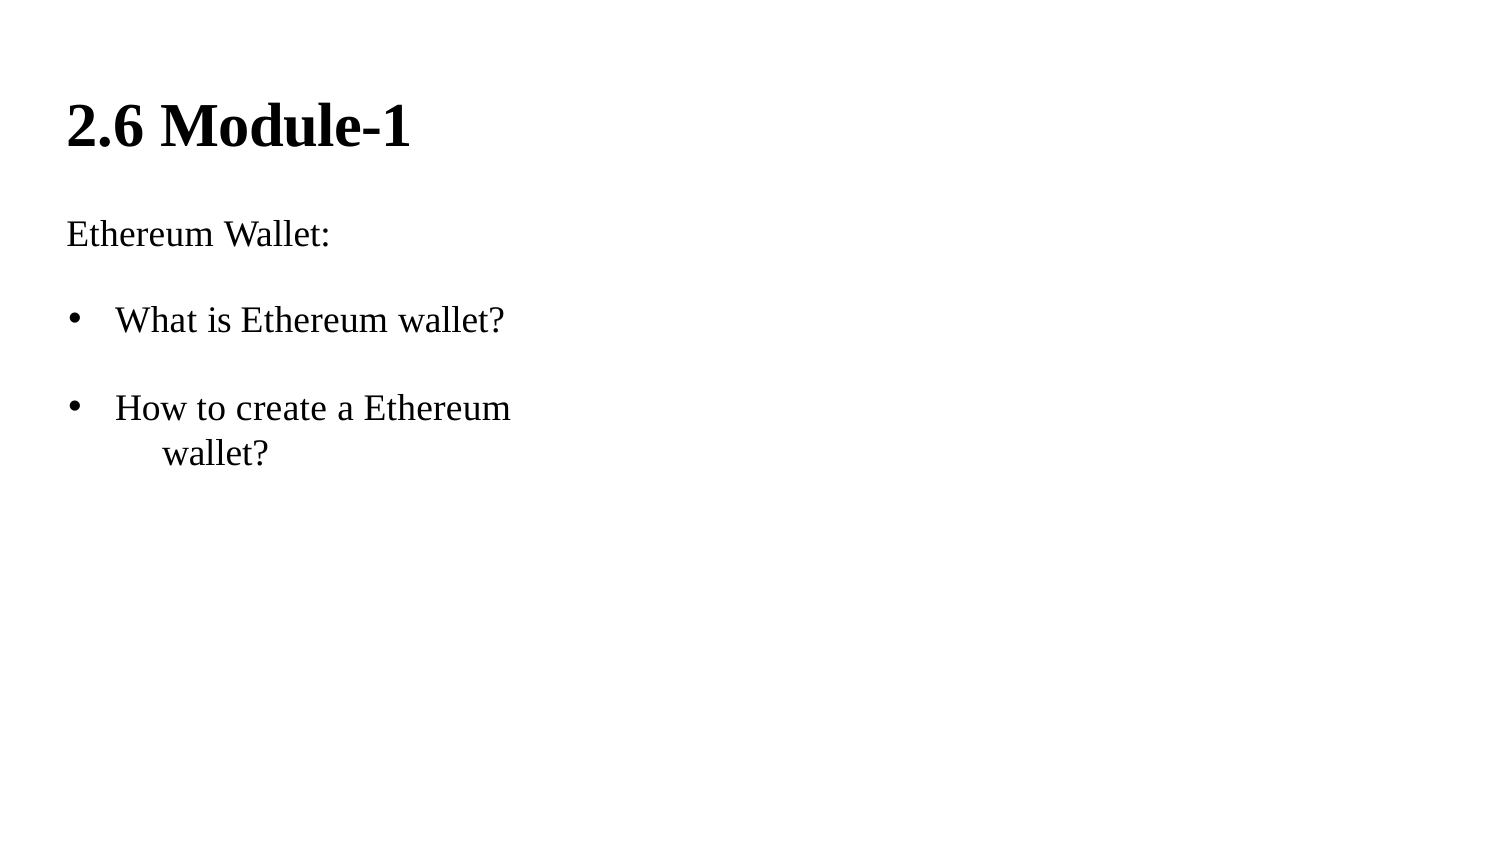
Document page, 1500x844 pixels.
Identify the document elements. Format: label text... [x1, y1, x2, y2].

title 2.6 Module-1 [64, 81, 416, 162]
text_box Ethereum Wallet: What is Ethereum wallet? How to create a Ethereum wallet? [64, 207, 624, 474]
